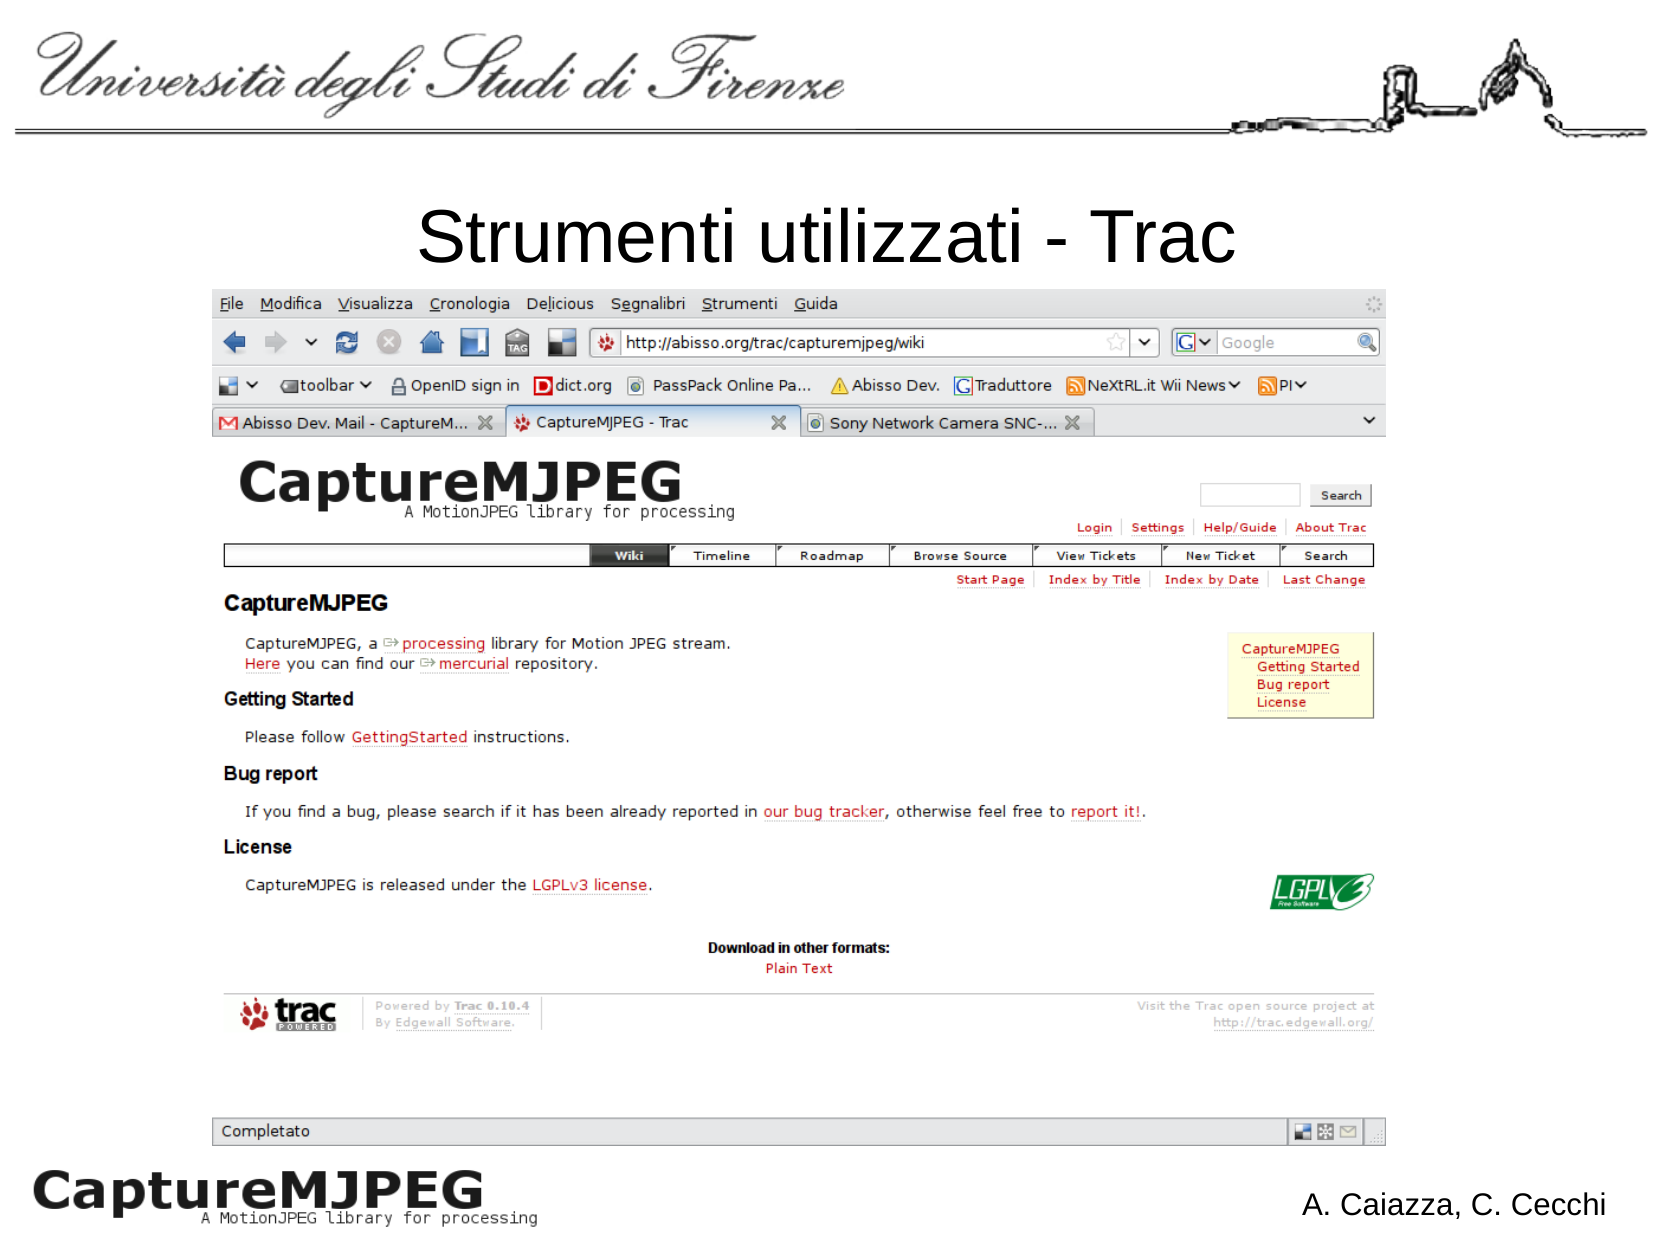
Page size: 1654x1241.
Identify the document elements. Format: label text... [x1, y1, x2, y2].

picture [212, 325, 1386, 1146]
picture [7, 4, 1654, 147]
picture [17, 1159, 550, 1229]
title Strumenti utilizzati - Trac [82, 147, 1571, 325]
